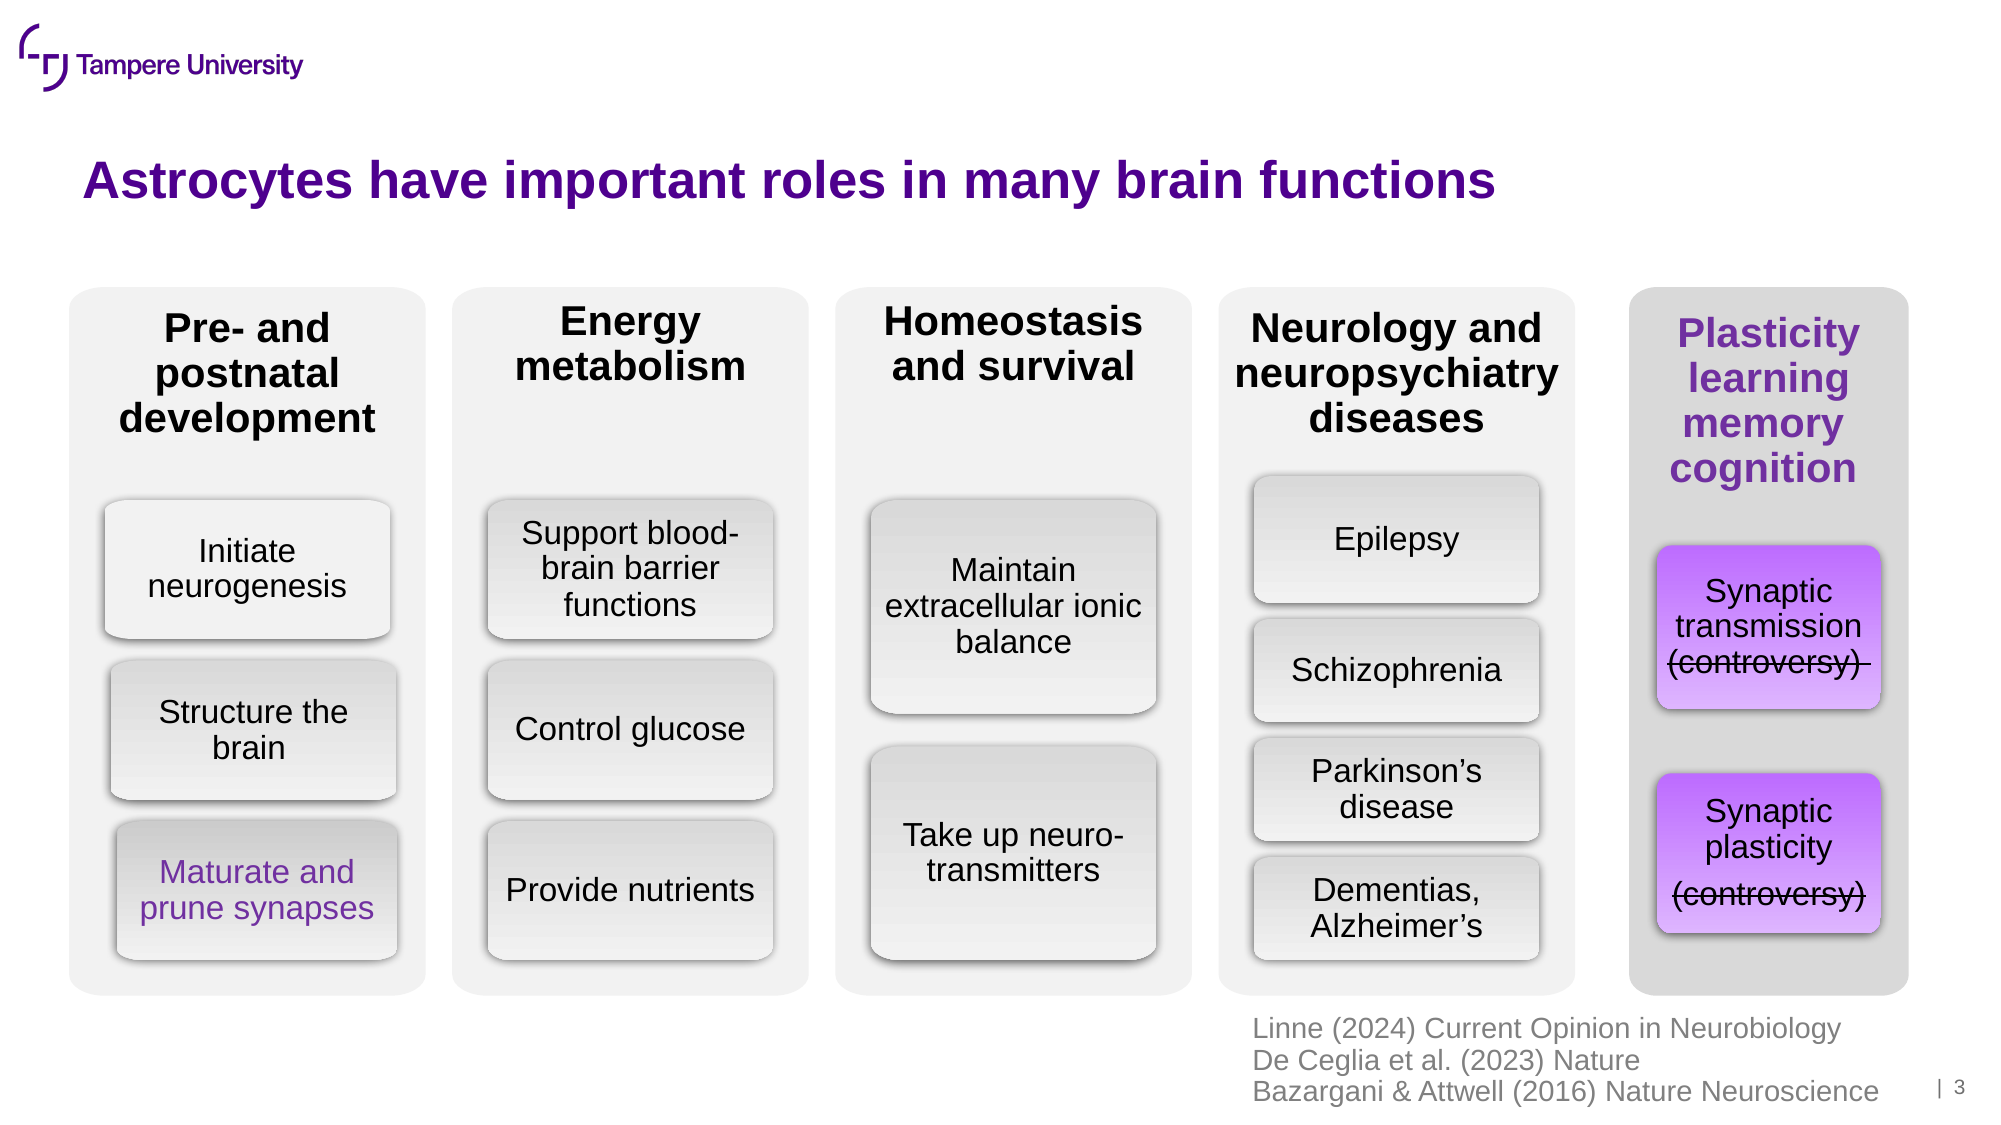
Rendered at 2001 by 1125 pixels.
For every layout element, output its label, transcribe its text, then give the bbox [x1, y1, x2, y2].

text_box Control glucose [487, 660, 774, 800]
text_box Synaptic plasticity (controversy) [1657, 773, 1881, 934]
text_box Dementias, Alzheimer’s [1254, 857, 1540, 961]
text_box Plasticity learning memory cognition [1629, 287, 1909, 996]
text_box Take up neuro-transmitters [871, 746, 1157, 961]
text_box Structure the brain [111, 660, 397, 801]
text_box Parkinson’s disease [1254, 737, 1540, 842]
text_box Maintain extracellular ionic balance [871, 499, 1157, 714]
text_box Support blood-brain barrier functions [487, 499, 774, 639]
text_box Maturate and prune synapses [117, 820, 397, 961]
title Astrocytes have important roles in many brain functions [67, 111, 1793, 218]
text_box Energy metabolism [452, 287, 809, 996]
text_box Schizophrenia [1254, 618, 1540, 723]
slide_number | <number> [1918, 1064, 1981, 1107]
text_box Synaptic transmission (controversy) [1657, 545, 1881, 709]
text_box Initiate neurogenesis [104, 499, 391, 639]
text_box Homeostasis and survival [835, 287, 1192, 996]
text_box Linne (2024) Current Opinion in Neurobiology De Ceglia et al. (2023) Nature Bazargani & Attwell (2016) Nature Neuroscience [1237, 1006, 1919, 1063]
text_box Provide nutrients [487, 820, 774, 961]
text_box Neurology and neuropsychiatry diseases [1218, 287, 1576, 996]
text_box Pre- and postnatal development [69, 287, 426, 996]
picture [4, 5, 321, 107]
text_box Epilepsy [1254, 476, 1540, 603]
